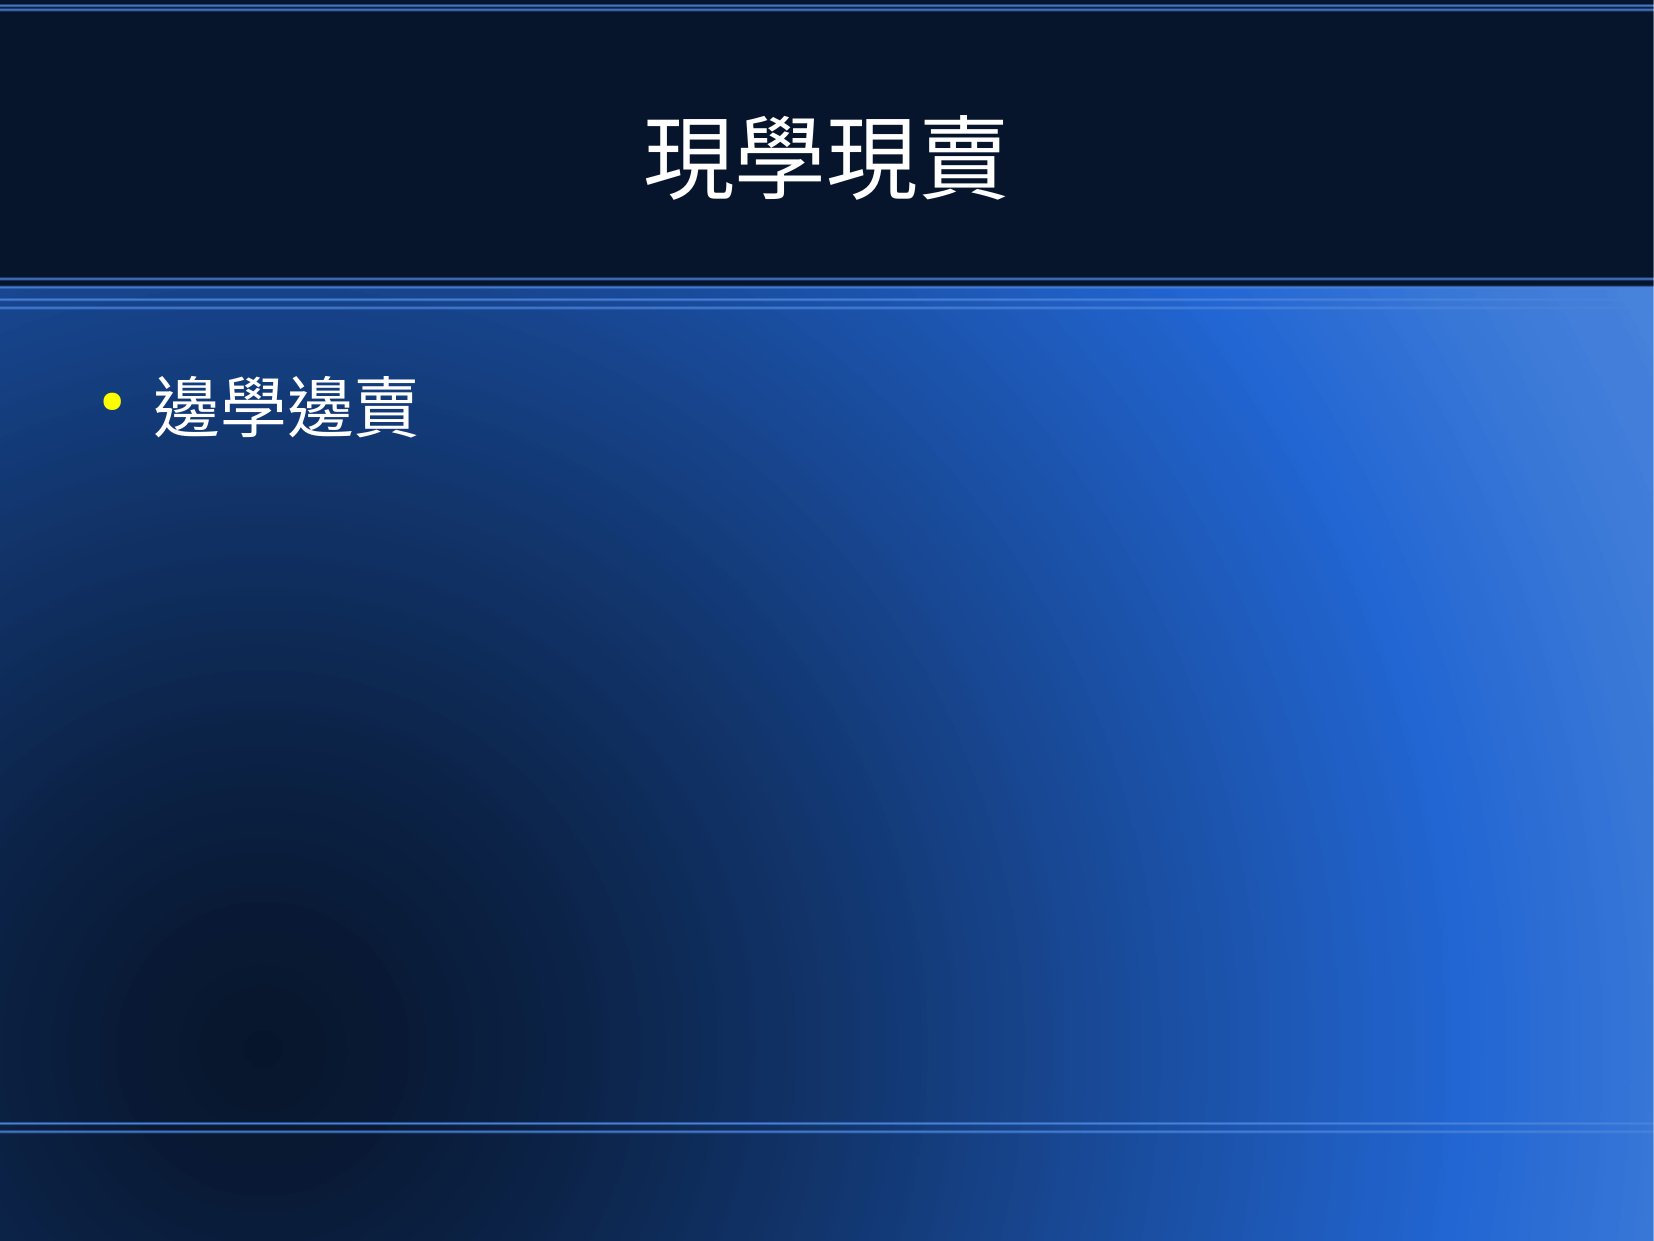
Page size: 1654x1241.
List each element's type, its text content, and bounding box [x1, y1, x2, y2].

title 現學現賣 [82, 49, 1571, 257]
list 邊學邊賣 [82, 355, 1571, 1075]
picture [0, 0, 1654, 1241]
